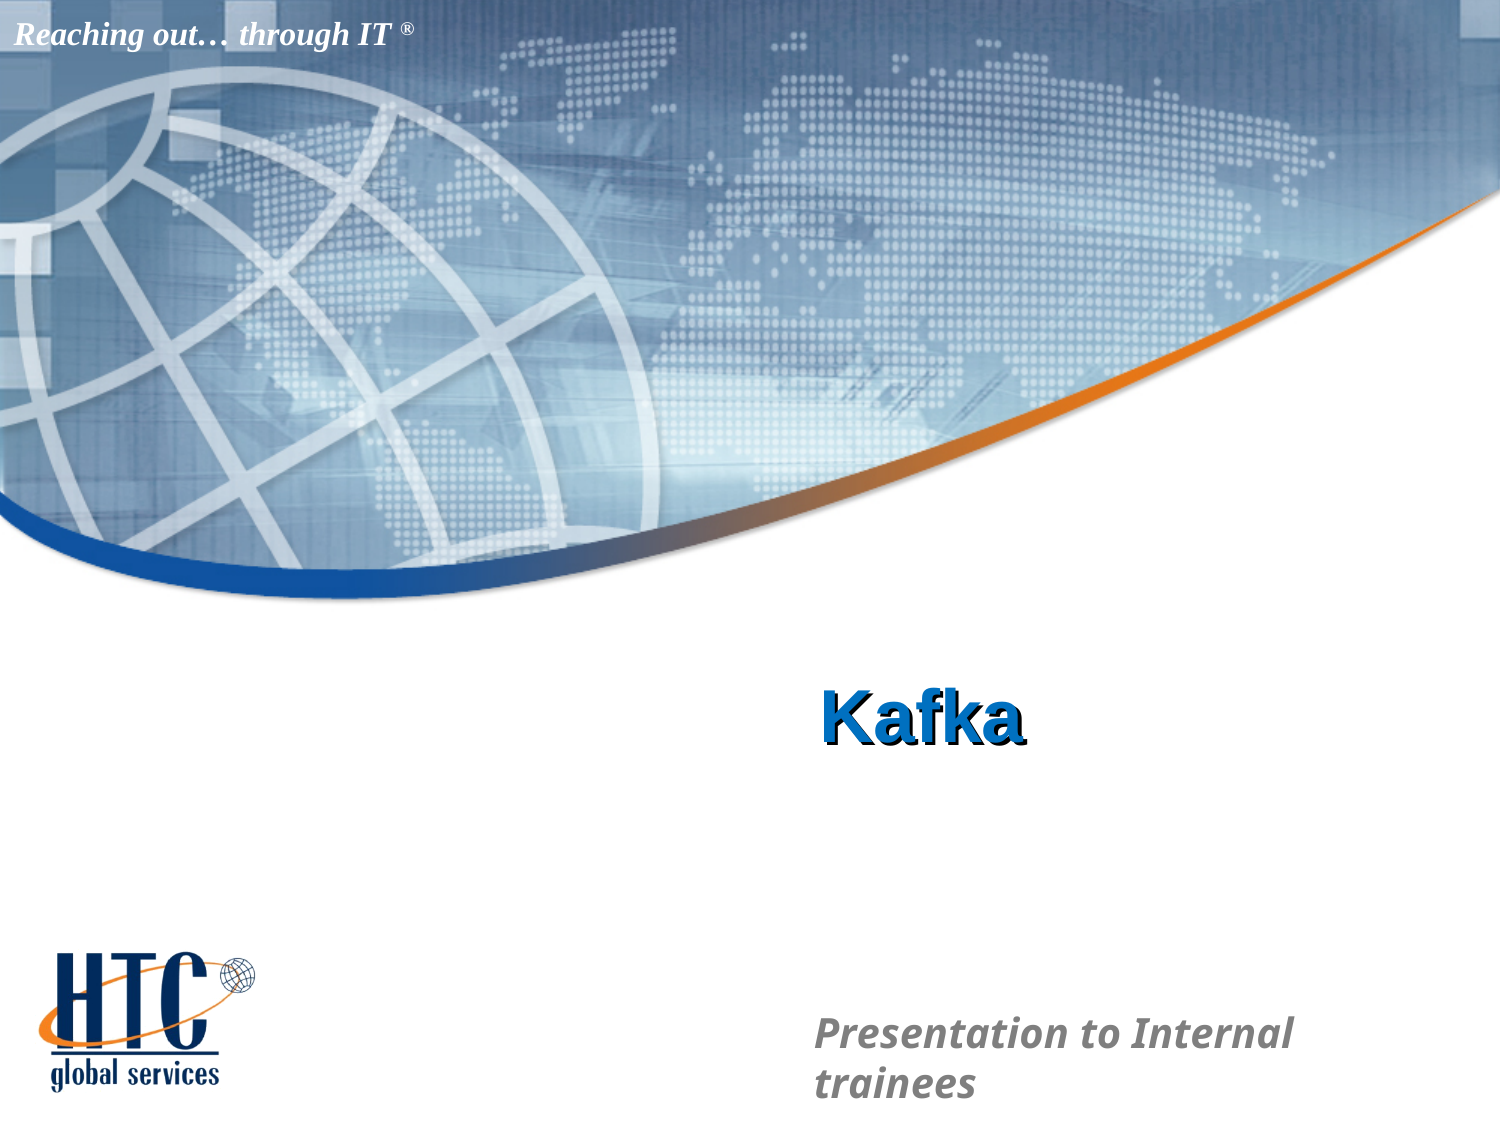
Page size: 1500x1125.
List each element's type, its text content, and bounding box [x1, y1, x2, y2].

picture [0, 0, 1500, 1125]
title Kafka [570, 667, 1429, 796]
text_box Presentation to Internal trainees [798, 999, 1456, 1115]
